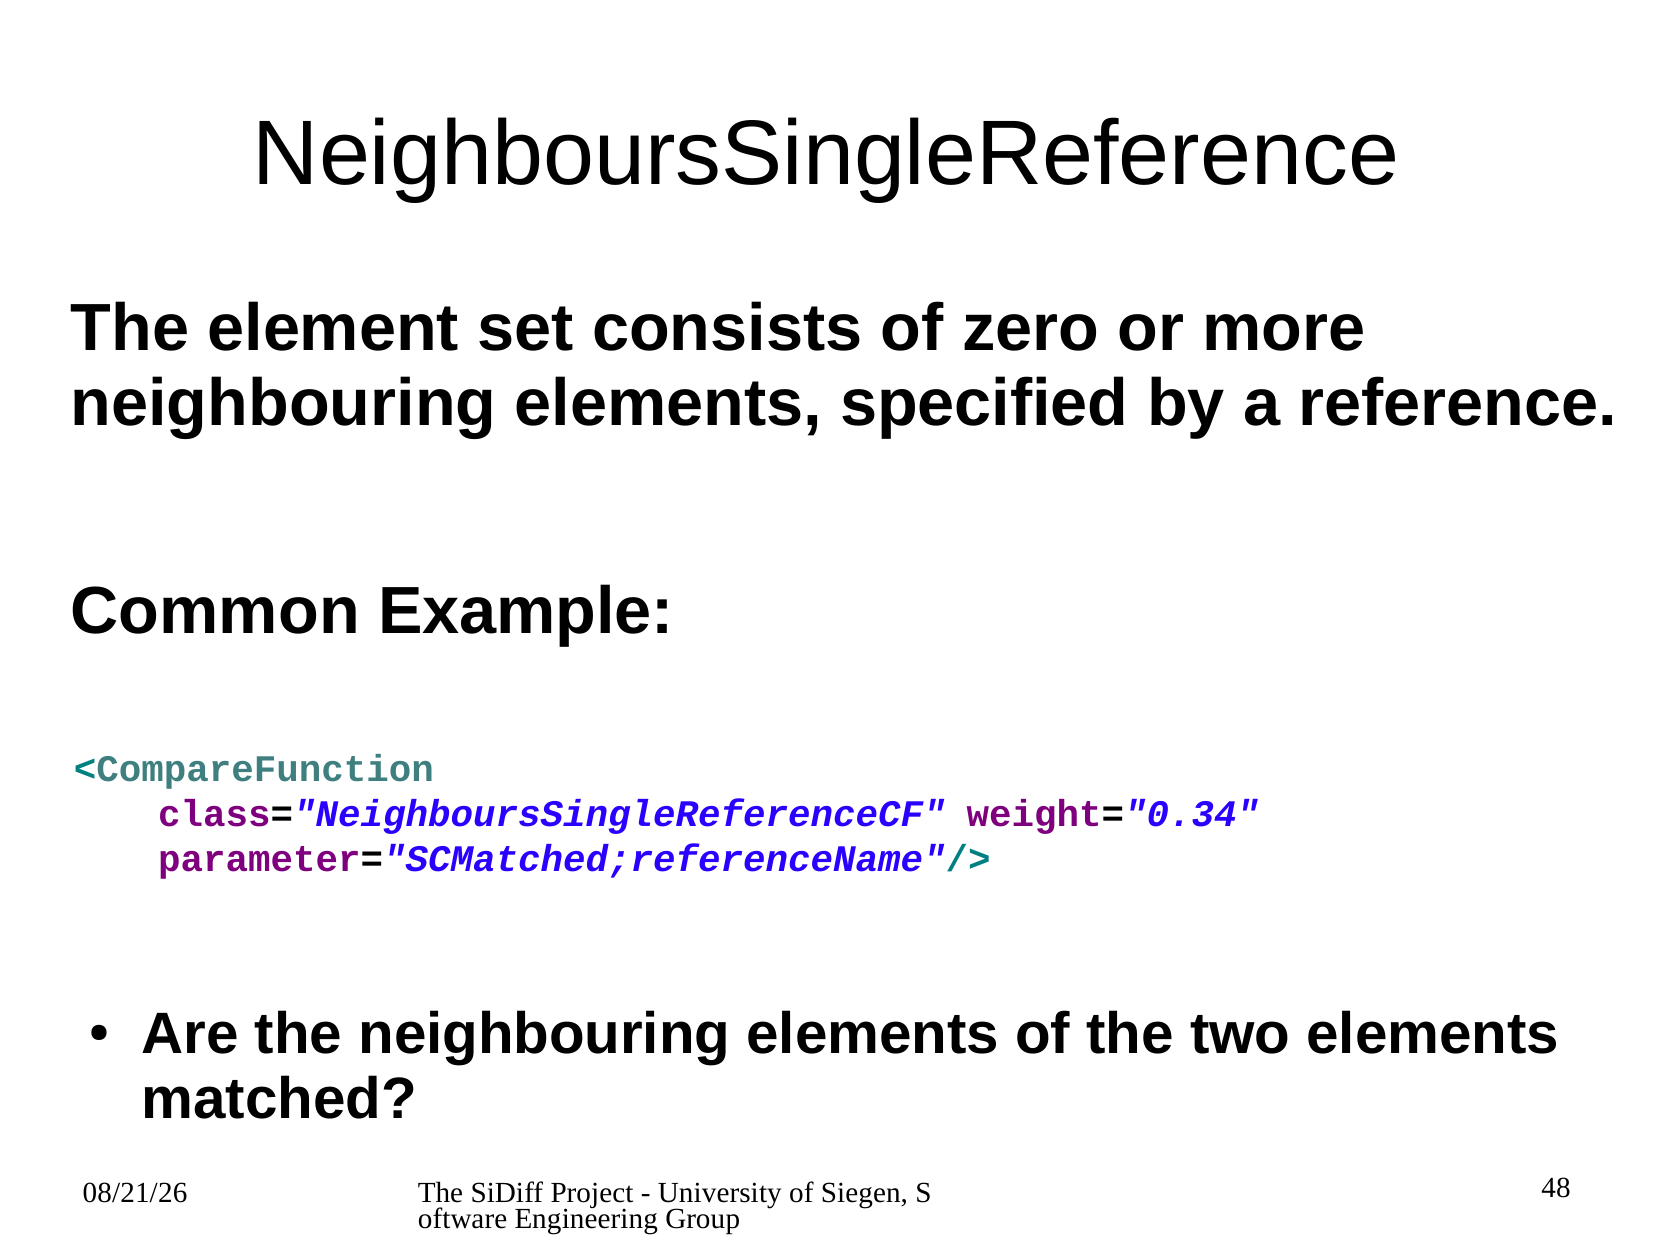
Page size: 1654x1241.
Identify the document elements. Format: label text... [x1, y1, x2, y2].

list The element set consists of zero or more neighbouring elements, specified by a reference. Common Example: <CompareFunction class="NeighboursSingleReferenceCF" weight="0.34" parameter="SCMatched;referenceName"/> Are the neighbouring elements of the two elements matched? [0, 290, 1654, 1132]
title NeighboursSingleReference [82, 49, 1571, 257]
